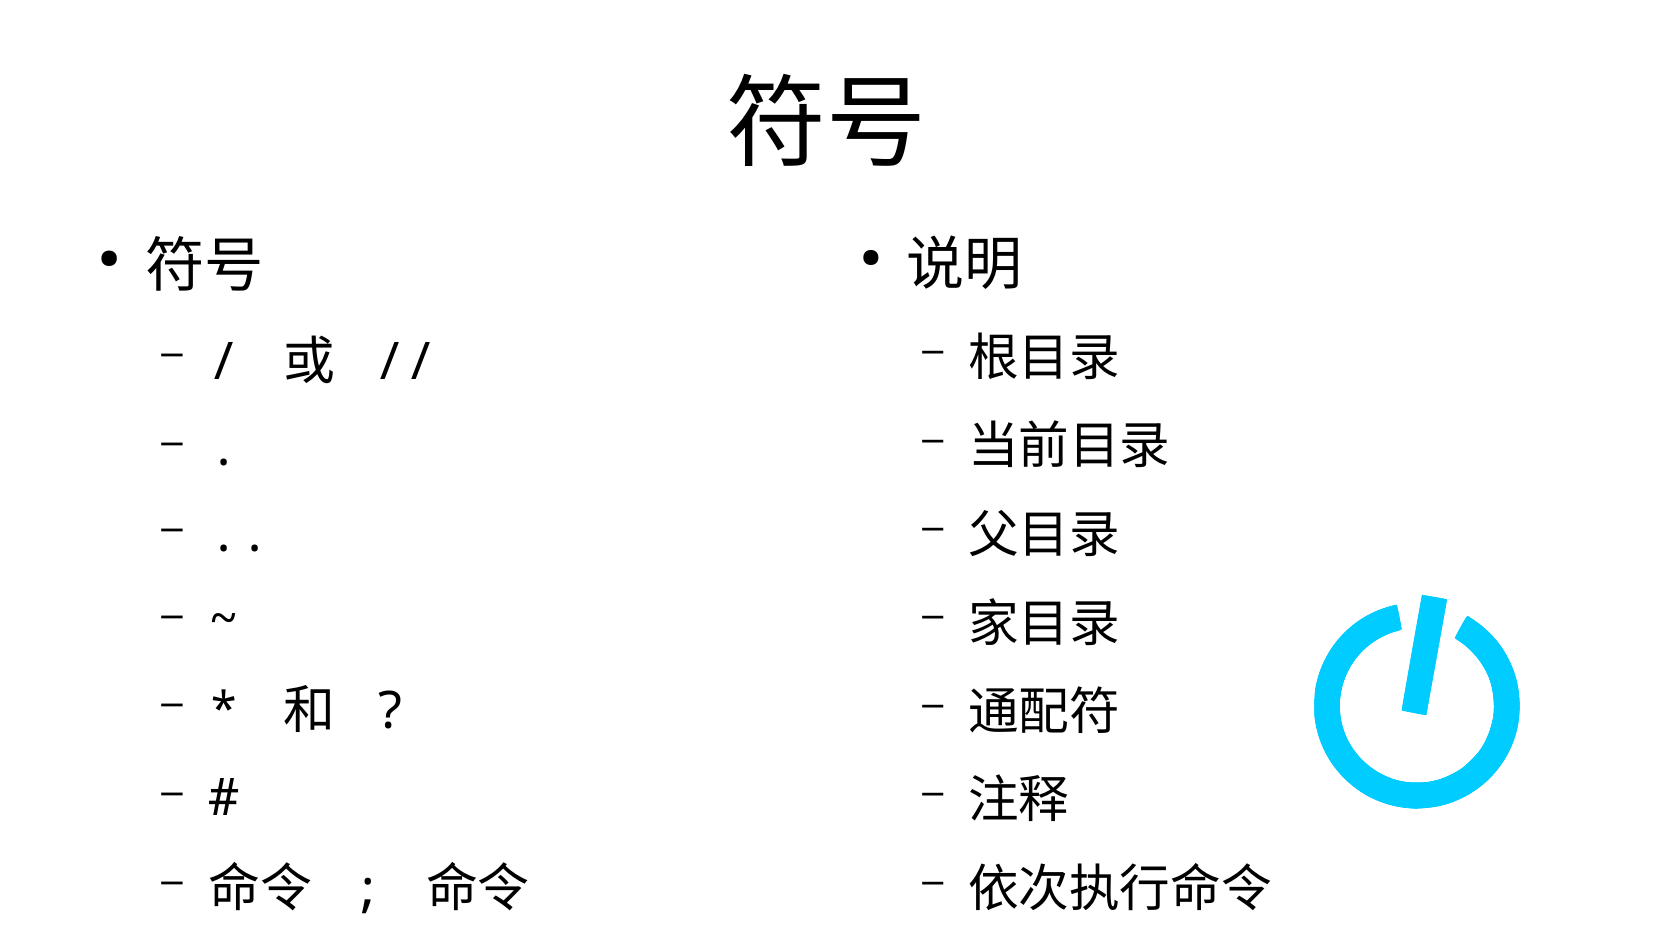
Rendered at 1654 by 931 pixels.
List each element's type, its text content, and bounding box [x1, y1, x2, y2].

title 符号 [82, 37, 1571, 193]
list 说明 根目录 当前目录 父目录 家目录 通配符 注释 依次执行命令 [845, 217, 1630, 931]
list 符号 / 或 // . .. ~ * 和 ? # 命令 ; 命令 [82, 217, 809, 931]
